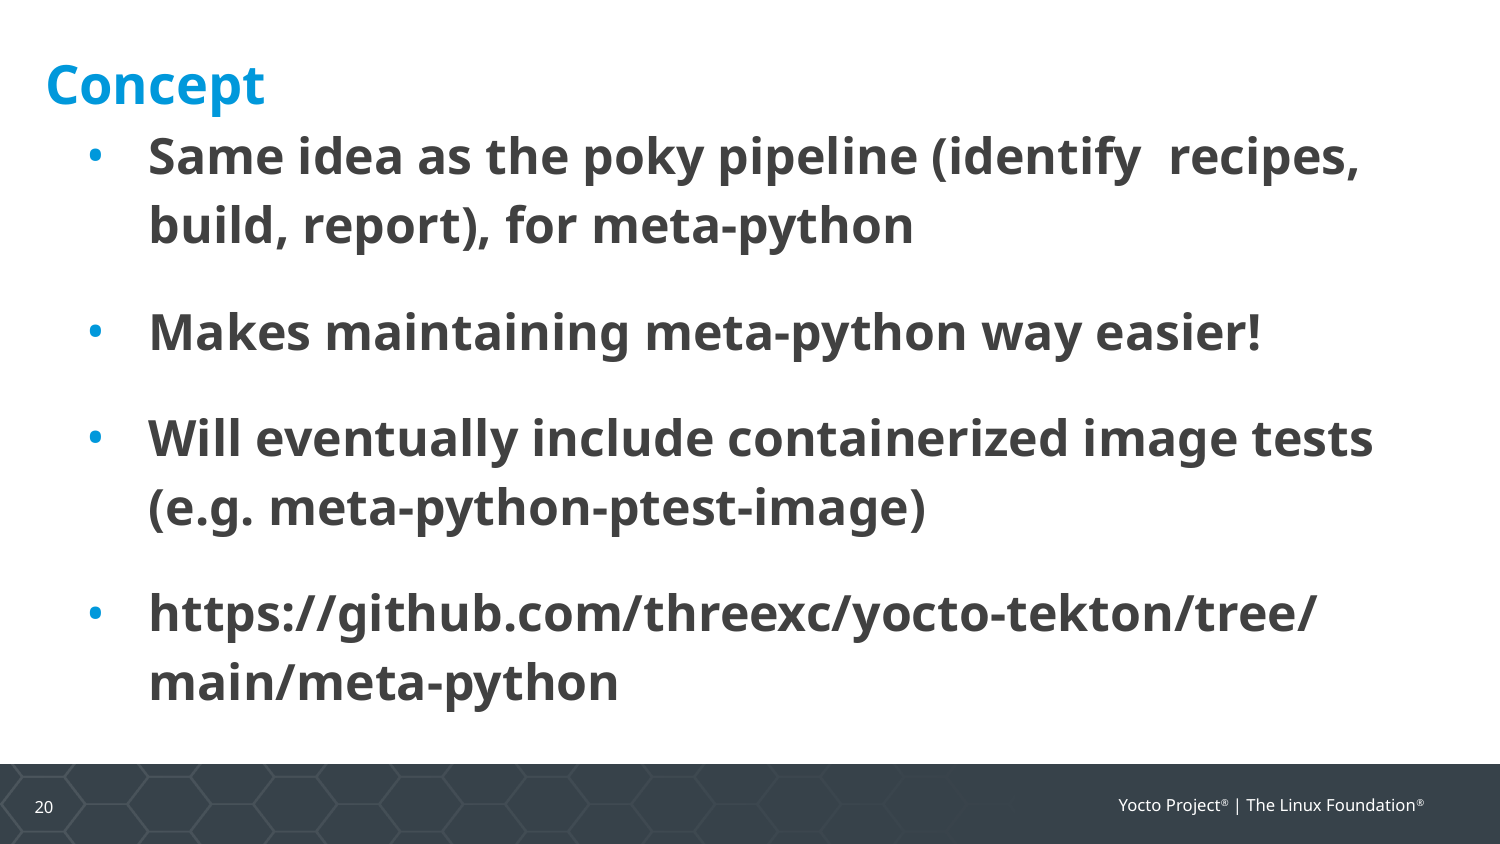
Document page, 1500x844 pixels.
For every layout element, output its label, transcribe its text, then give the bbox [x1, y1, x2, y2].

picture [0, 0, 1500, 844]
list Same idea as the poky pipeline (identify recipes, build, report), for meta-python Makes maintaining meta-python way easier! Will eventually include containerized image tests (e.g. meta-python-ptest-image) https://github.com/threexc/yocto-tekton/tree/main/meta-python [73, 115, 1425, 734]
title Concept [44, 50, 1395, 160]
